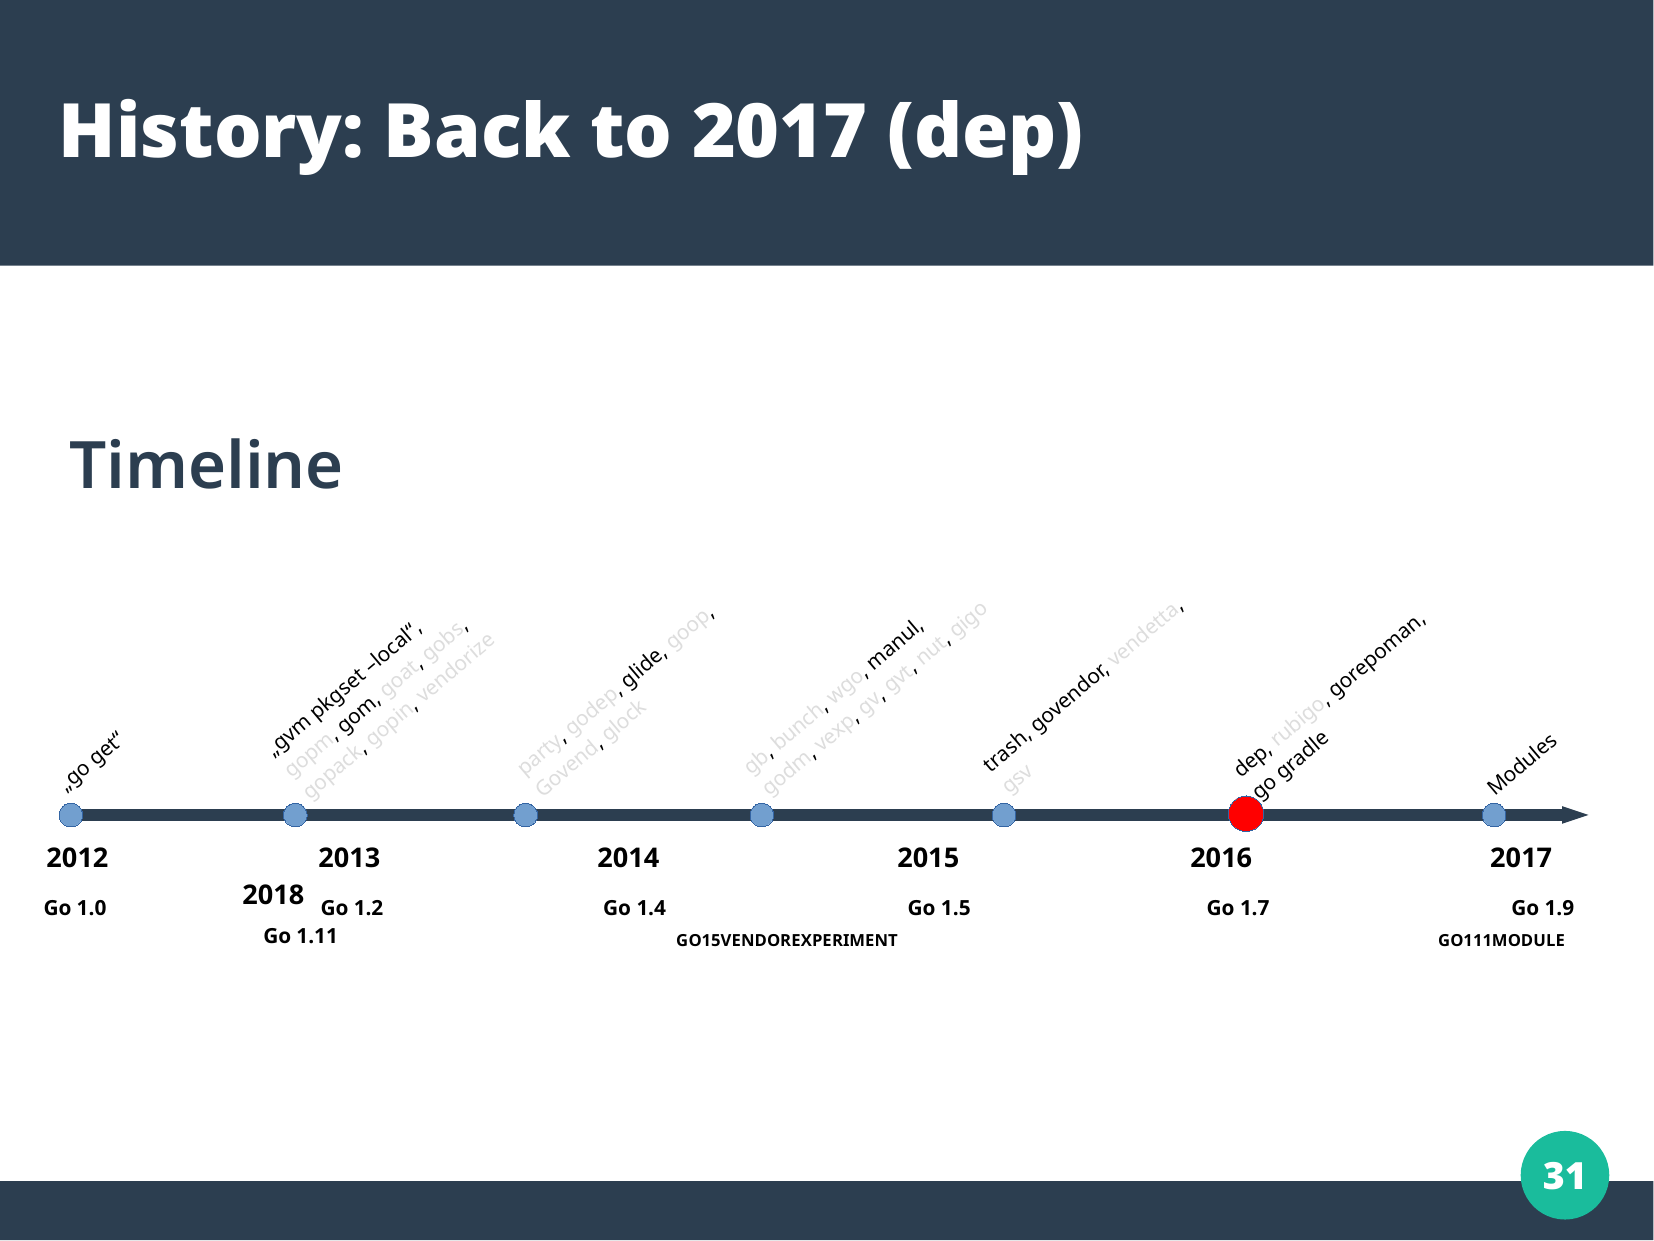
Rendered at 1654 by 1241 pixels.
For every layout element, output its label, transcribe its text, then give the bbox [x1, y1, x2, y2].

text_box [283, 803, 308, 827]
text_box party, godep, glide, goop, Govend, glock [494, 598, 732, 815]
text_box [750, 805, 774, 827]
text_box Modules [1464, 672, 1622, 815]
text_box Go 1.0 Go 1.2 Go 1.4 Go 1.5 Go 1.7 Go 1.9 Go 1.11 [17, 885, 1595, 935]
text_box [513, 803, 538, 827]
text_box [1228, 795, 1264, 832]
text_box [992, 805, 1016, 827]
text_box 2012 2013 2014 2015 2016 2017 2018 [17, 831, 1595, 880]
title History: Back to 2017 (dep) [59, 49, 1595, 207]
text_box [59, 803, 83, 827]
list Timeline [0, 301, 615, 508]
text_box gb, bunch, wgo, manul, godm, vexp, gv, gvt, nut, gigo [720, 579, 980, 814]
text_box dep, rubigo, gorepoman, go gradle [1210, 608, 1441, 809]
text_box [1482, 806, 1506, 827]
text_box GO15VENDOREXPERIMENT [661, 921, 889, 958]
text_box GO111MODULE [1423, 921, 1566, 958]
text_box trash, govendor, vendetta, gsv [960, 594, 1199, 812]
text_box „gvm pkgset –local“, gopm, gom, goat, gobs, gopack, gopin, vendorize [242, 585, 491, 816]
text_box „go get“ [35, 714, 139, 811]
